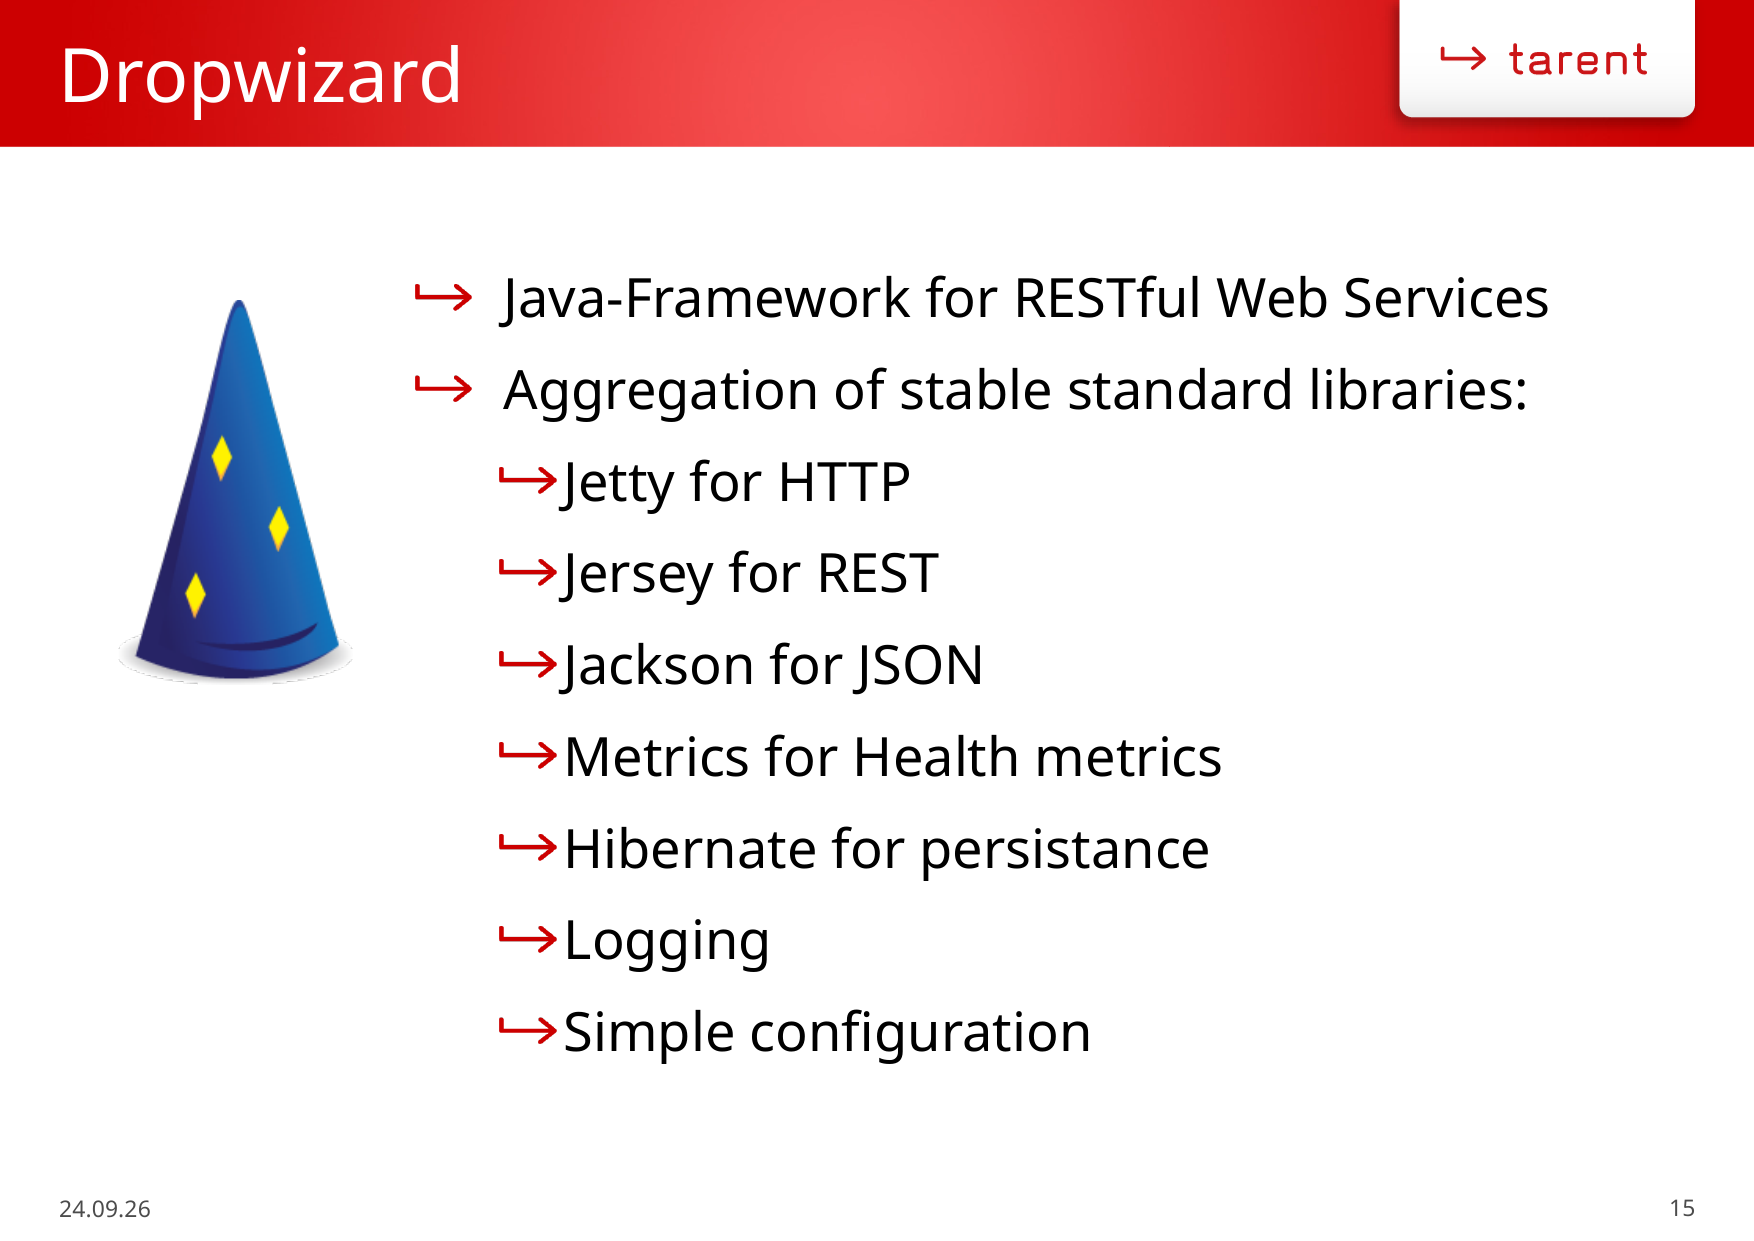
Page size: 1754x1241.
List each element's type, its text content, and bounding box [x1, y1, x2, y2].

picture [0, 0, 1754, 1240]
title Dropwizard [59, 0, 1638, 177]
list Java-Framework for RESTful Web Services Aggregation of stable standard libraries: Jetty for HTTP Jersey for REST Jackson for JSON Metrics for Health metrics Hibernate for persistance Logging Simple configuration [377, 259, 1667, 1170]
